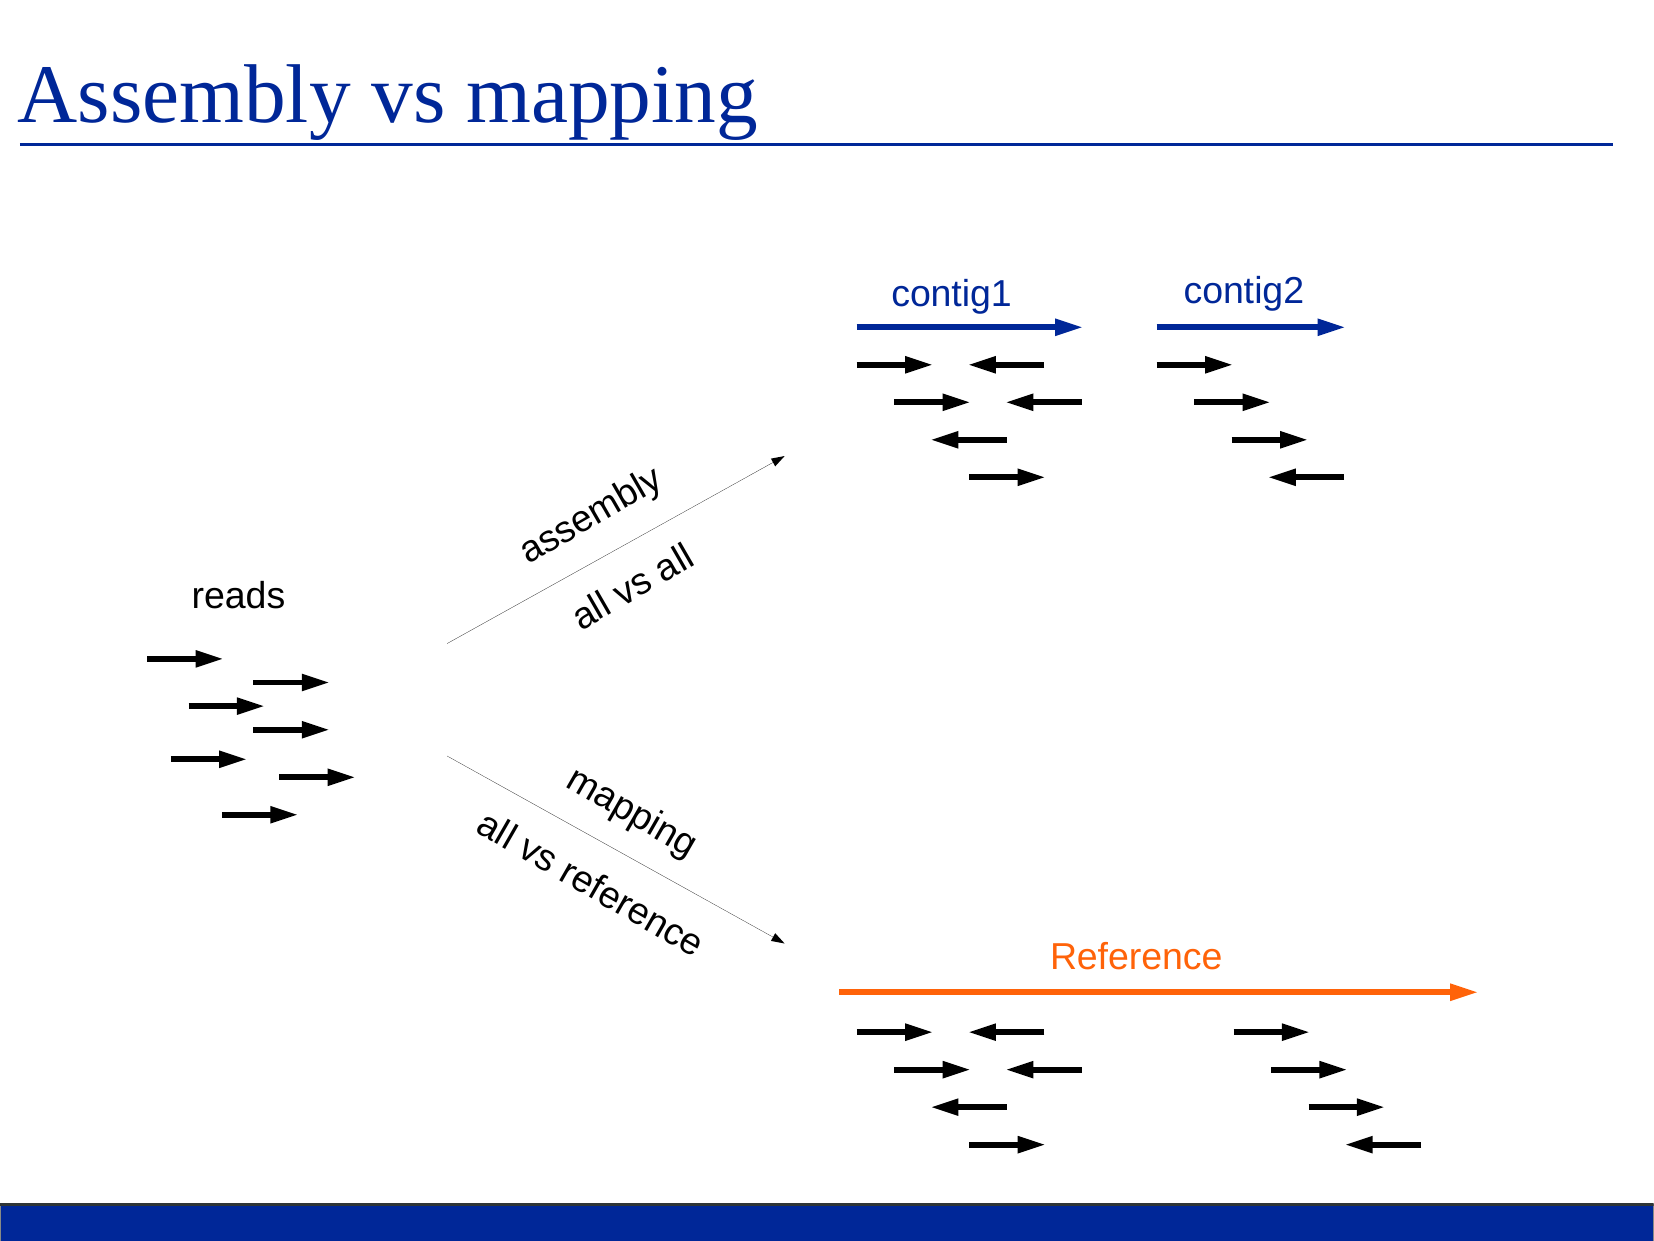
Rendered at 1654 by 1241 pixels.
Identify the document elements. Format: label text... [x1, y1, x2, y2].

title Assembly vs mapping [17, 0, 1589, 198]
text_box reads [174, 564, 304, 628]
text_box contig2 [1165, 259, 1322, 323]
text_box assembly all vs all [490, 438, 732, 663]
text_box contig1 [873, 262, 1030, 326]
text_box mapping all vs reference [450, 711, 775, 984]
text_box Reference [1032, 925, 1241, 988]
